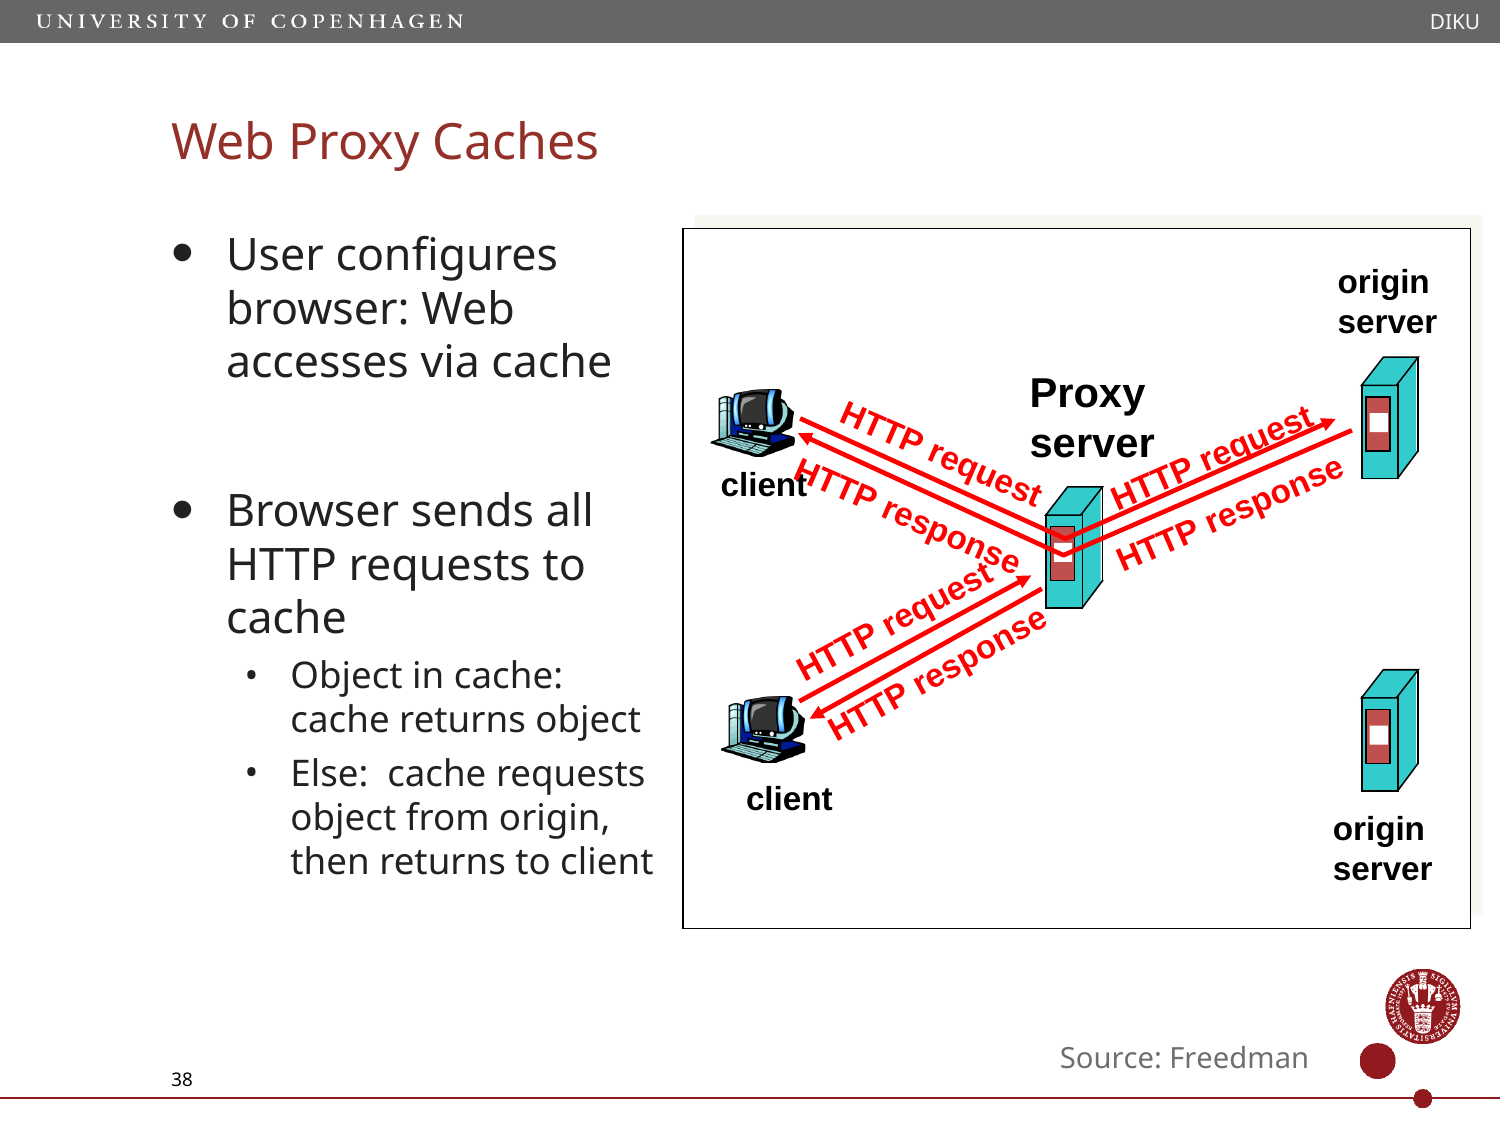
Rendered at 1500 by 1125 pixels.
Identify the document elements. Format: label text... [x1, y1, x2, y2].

text_box HTTP request [772, 561, 1009, 702]
text_box HTTP request [818, 378, 1066, 528]
text_box Proxy server [1014, 357, 1171, 474]
text_box origin server [1322, 252, 1455, 348]
text_box HTTP response [772, 434, 1044, 594]
text_box [683, 228, 1471, 929]
picture [710, 388, 795, 455]
text_box client [705, 455, 823, 511]
picture [0, 910, 1500, 1122]
text_box <number> [171, 1067, 522, 1092]
chart [720, 695, 806, 763]
title Web Proxy Caches [171, 75, 1329, 171]
text_box client [731, 769, 848, 826]
list User configures browser: Web accesses via cache Browser sends all HTTP requests to cache Object in cache: cache returns object Else: cache requests object from origin, then returns to client [171, 225, 656, 900]
text_box HTTP request [1087, 380, 1335, 531]
text_box origin server [1318, 799, 1450, 895]
text_box Source: Freedman [1045, 1031, 1377, 1083]
text_box HTTP response [1092, 431, 1366, 592]
text_box DIKU [469, 0, 1495, 43]
text_box HTTP response [803, 581, 1070, 763]
